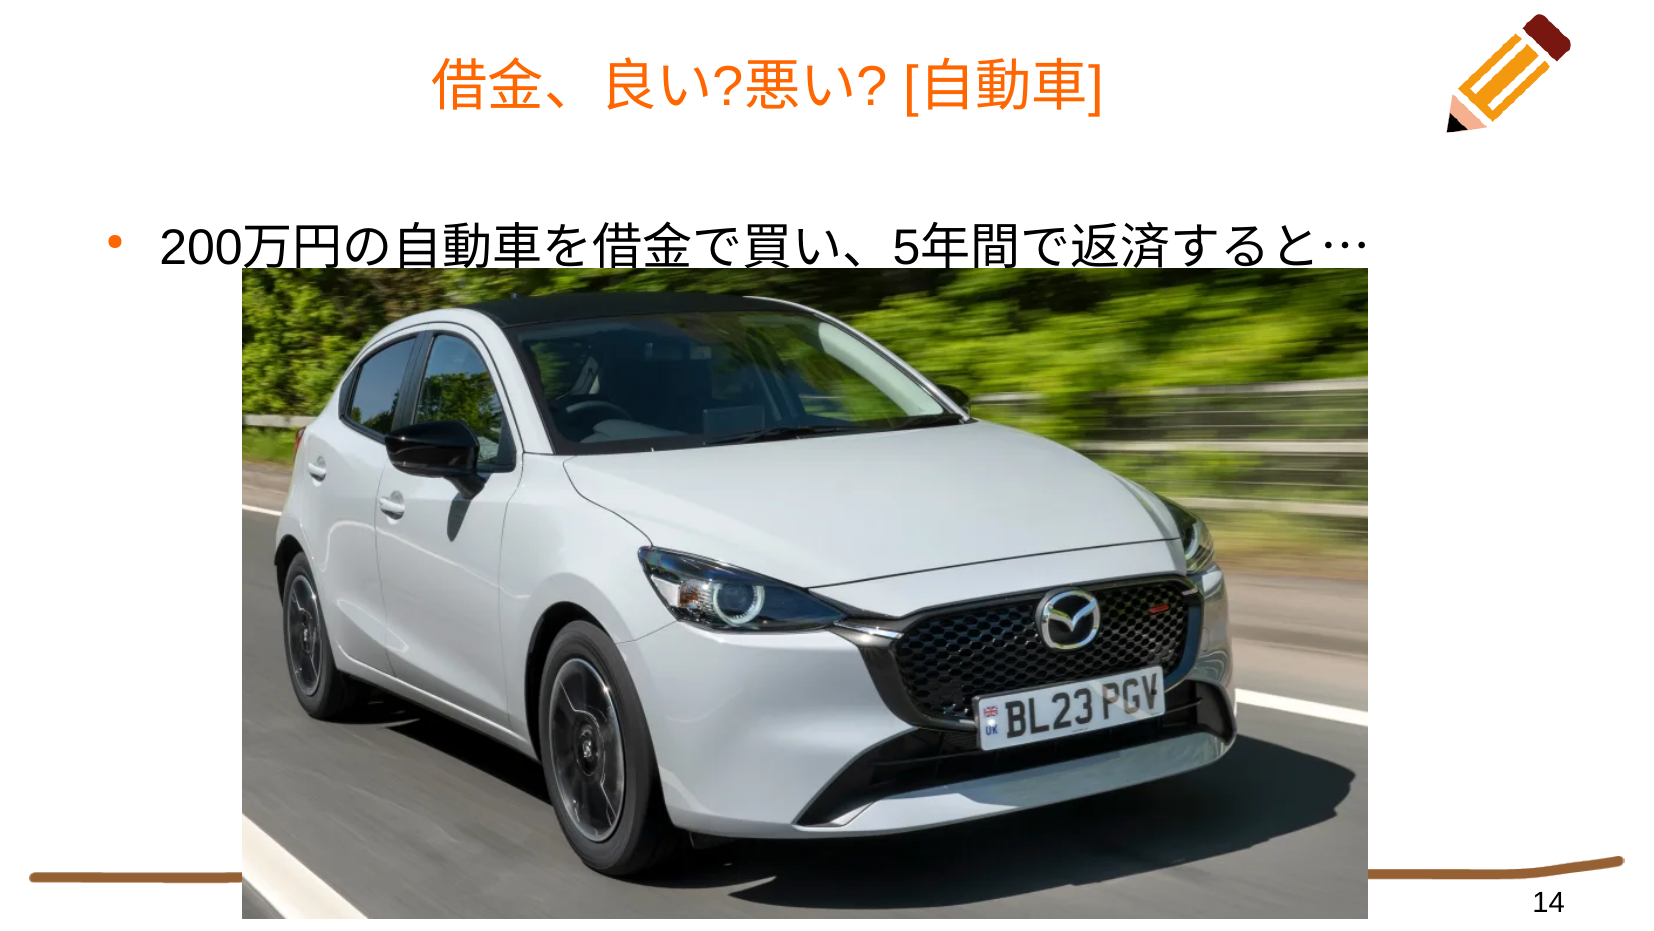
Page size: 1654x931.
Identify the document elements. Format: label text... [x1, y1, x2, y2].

picture [1446, 14, 1571, 133]
title 借金、良い?悪い? [自動車] [88, 29, 1447, 133]
picture [29, 268, 1625, 919]
list 200万円の自動車を借金で買い、5年間で返済すると… [88, 206, 1576, 301]
